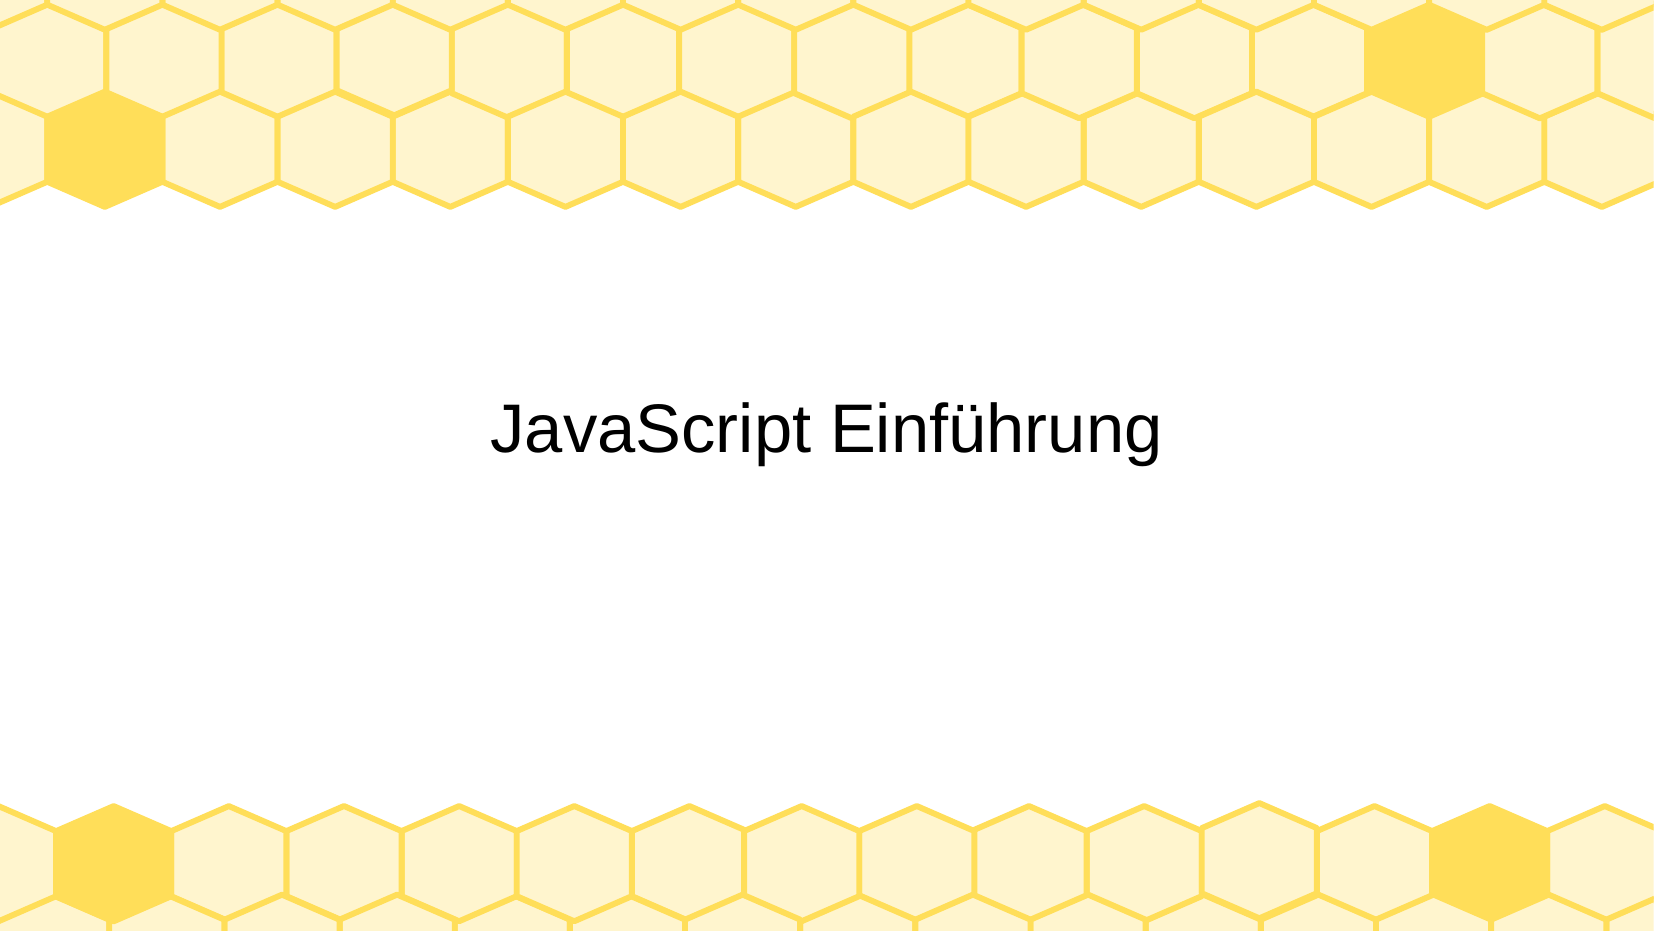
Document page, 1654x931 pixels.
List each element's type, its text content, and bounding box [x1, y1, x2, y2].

title JavaScript Einführung [88, 324, 1565, 532]
